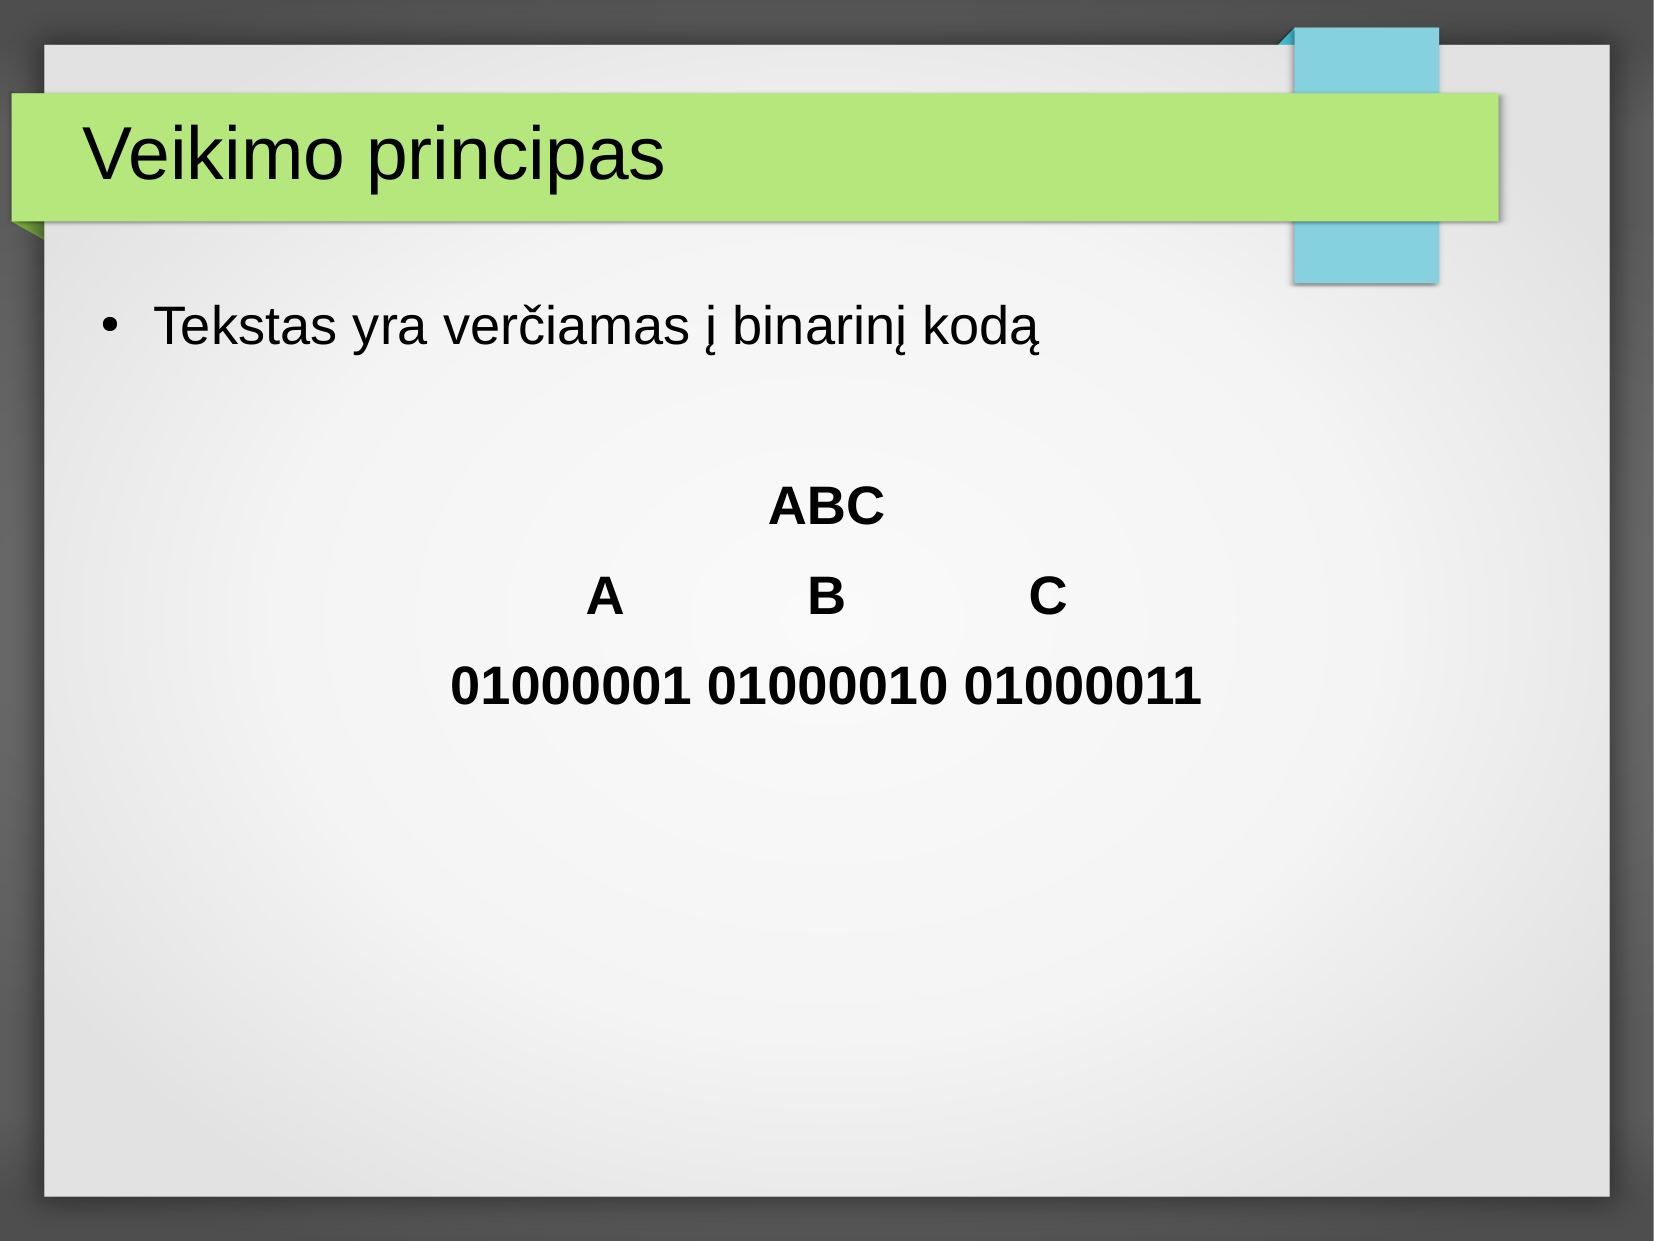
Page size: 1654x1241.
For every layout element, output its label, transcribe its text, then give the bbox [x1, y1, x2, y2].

title Veikimo principas [82, 94, 1264, 213]
list Tekstas yra verčiamas į binarinį kodą ABC A B C 01000001 01000010 01000011 [82, 295, 1571, 1015]
picture [0, 0, 1654, 1241]
